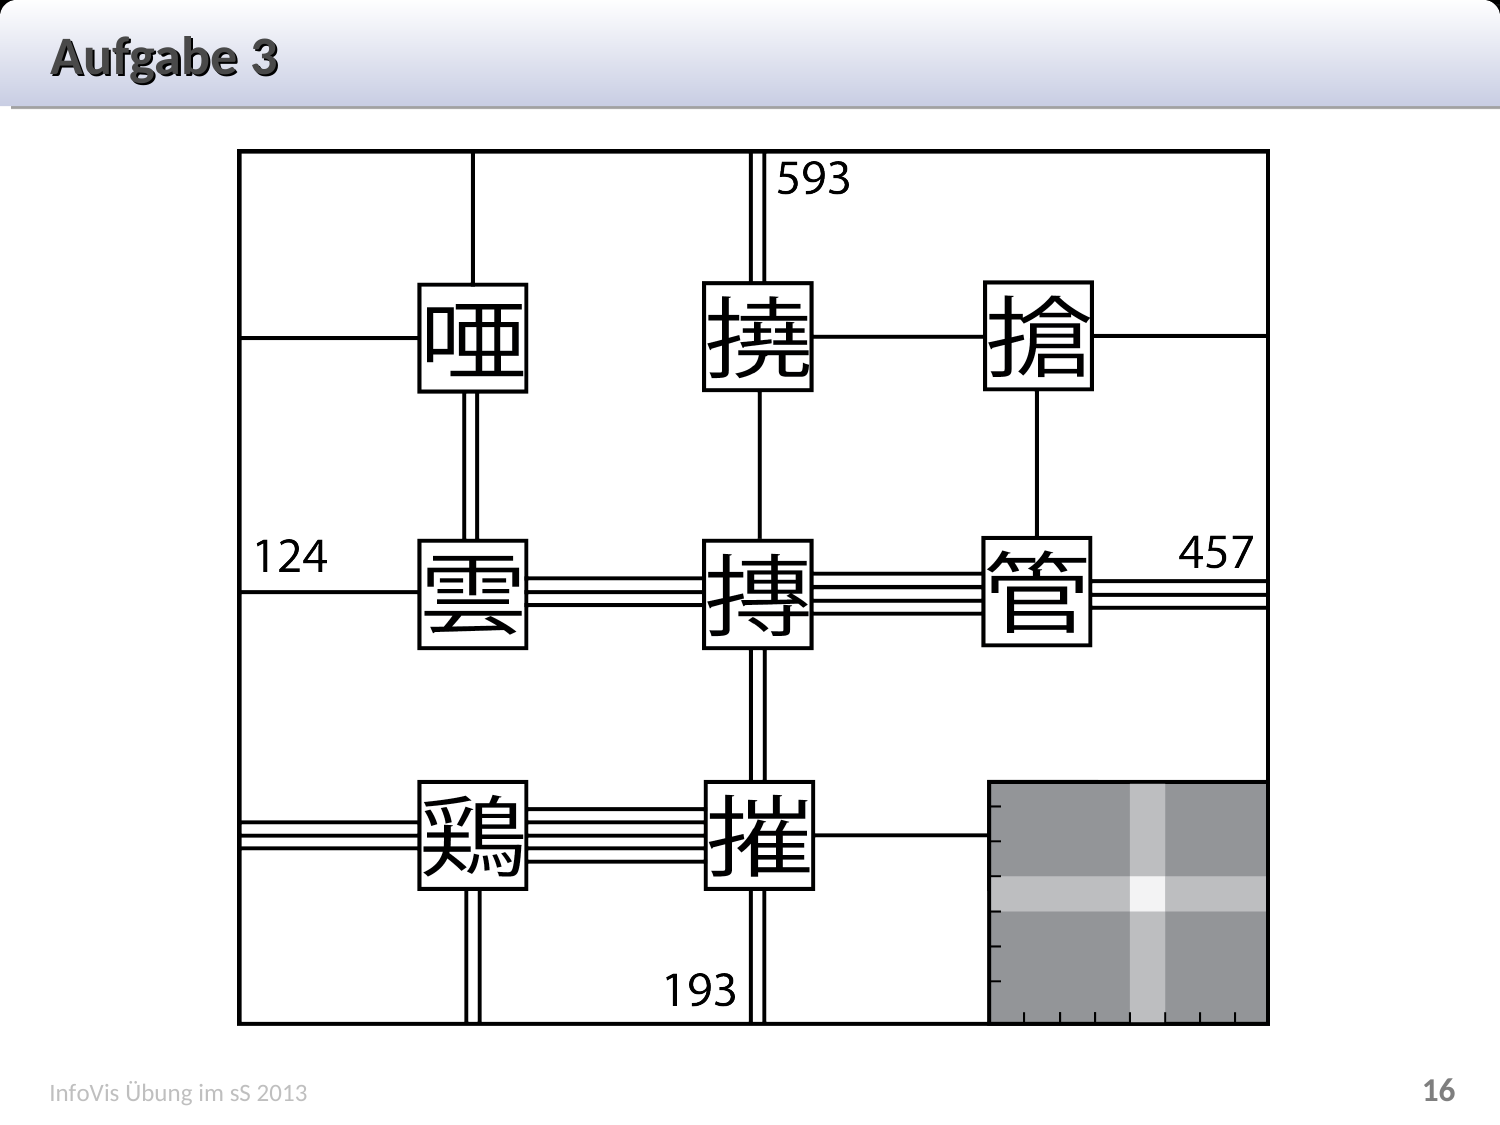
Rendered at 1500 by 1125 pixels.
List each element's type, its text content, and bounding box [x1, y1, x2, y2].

picture [237, 149, 1270, 1026]
text_box Aufgabe 3 [35, 0, 1463, 106]
text_box <Nummer> [1295, 1060, 1471, 1116]
